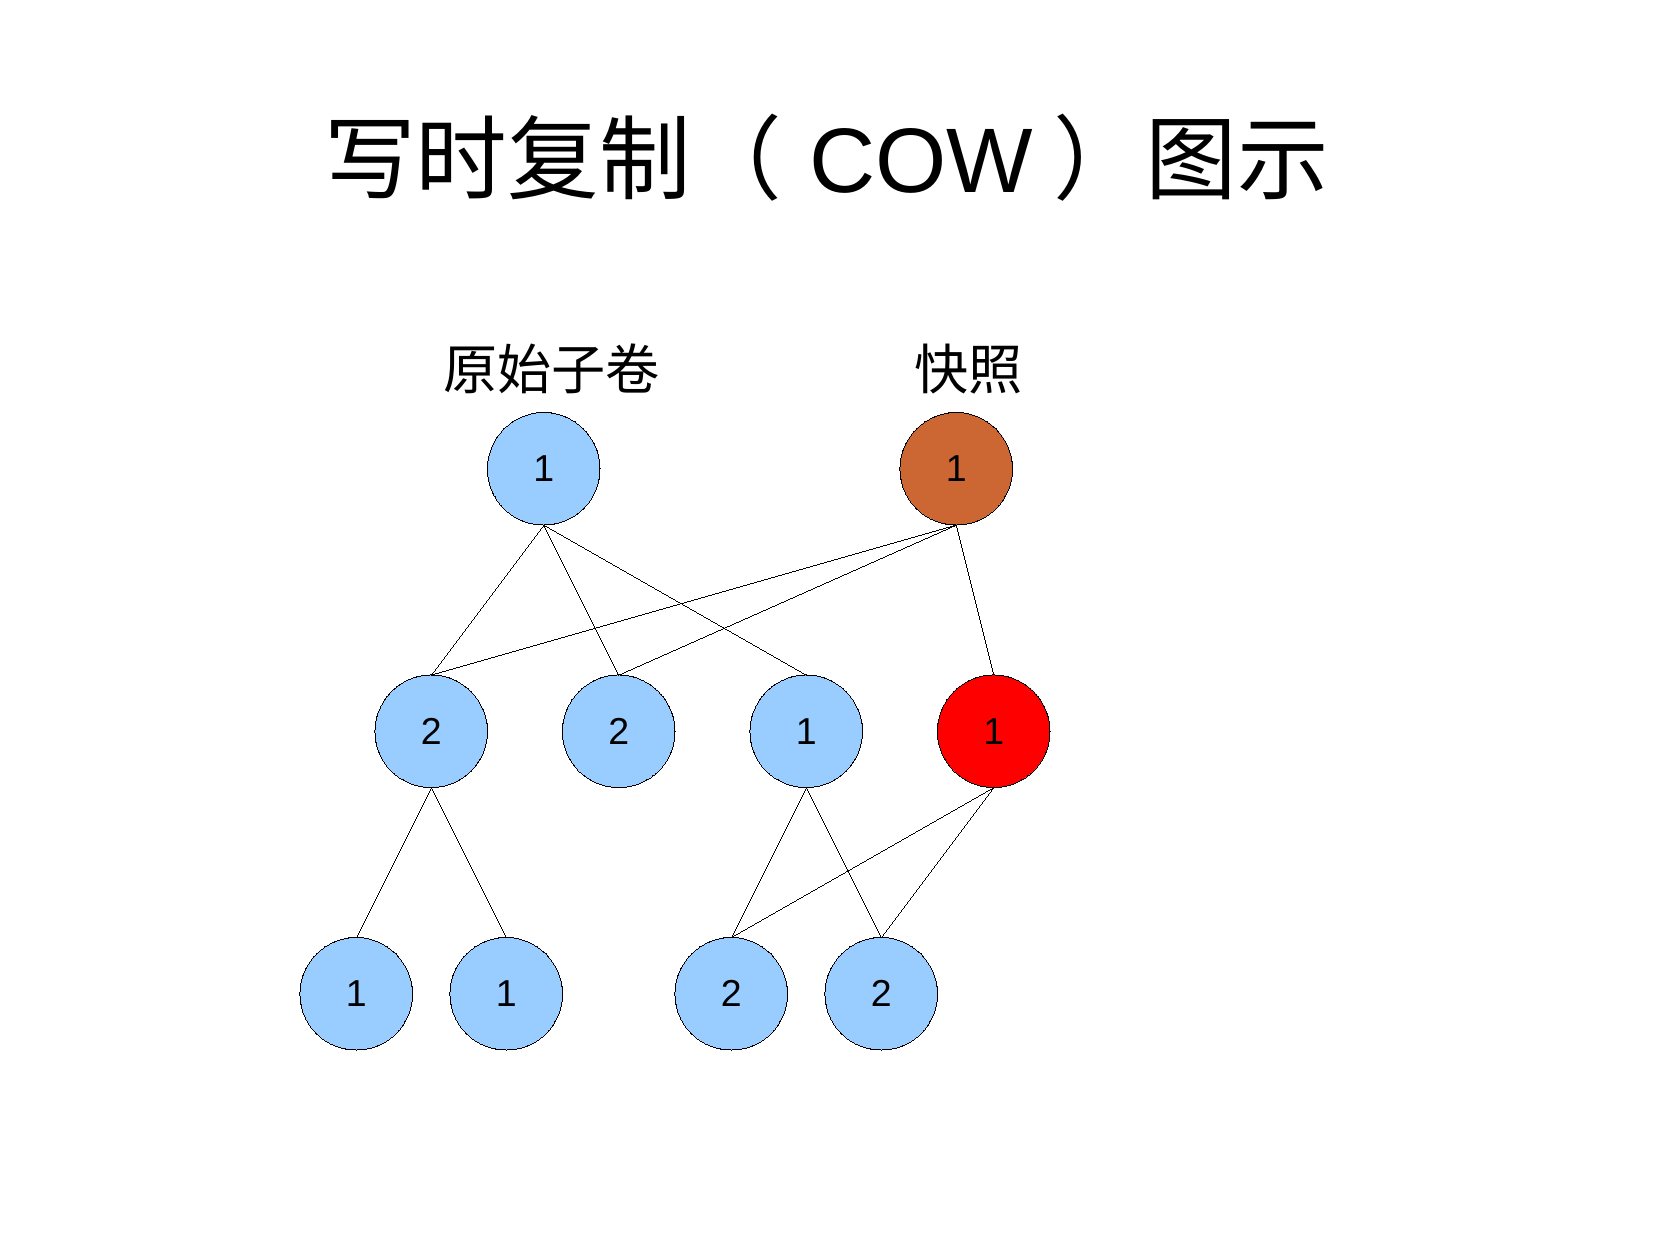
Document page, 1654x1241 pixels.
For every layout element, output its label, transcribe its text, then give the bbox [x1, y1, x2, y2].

text_box 2 [824, 937, 938, 1051]
text_box 1 [449, 937, 563, 1051]
text_box 1 [937, 674, 1051, 788]
title 写时复制（COW）图示 [82, 49, 1571, 257]
text_box 1 [749, 674, 863, 788]
text_box 快照 [900, 318, 1039, 397]
text_box 2 [374, 674, 488, 788]
text_box 1 [899, 412, 1013, 525]
text_box 1 [299, 937, 413, 1051]
text_box 2 [562, 674, 676, 788]
text_box 原始子卷 [428, 318, 676, 397]
text_box 1 [487, 412, 601, 525]
text_box 2 [674, 937, 788, 1051]
